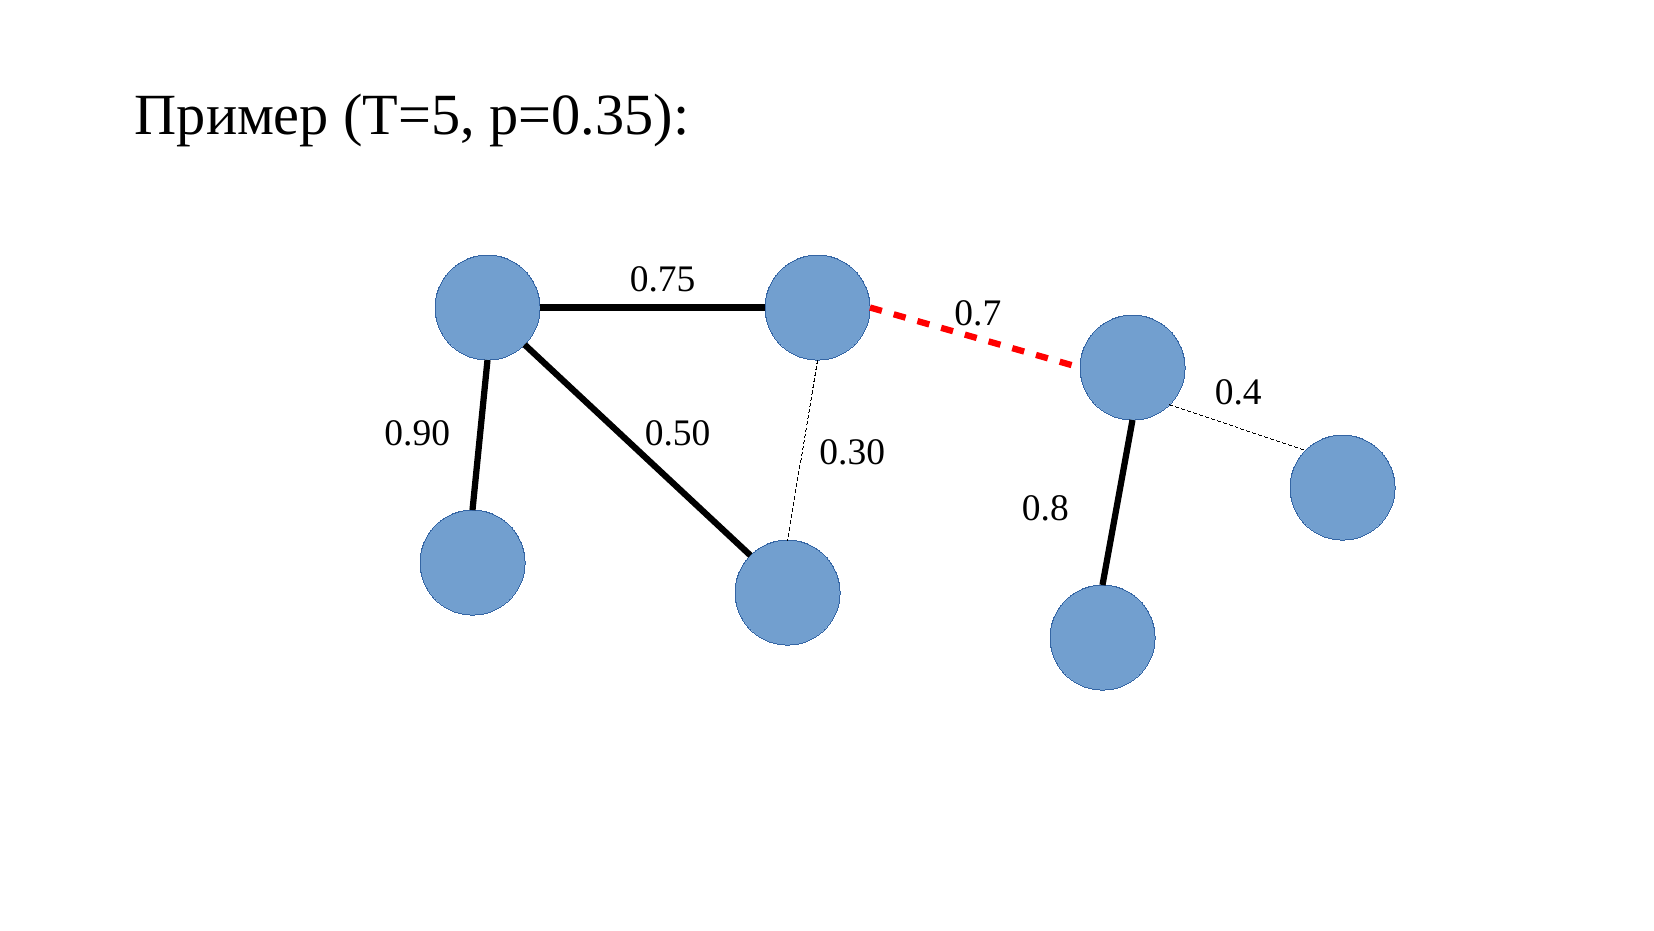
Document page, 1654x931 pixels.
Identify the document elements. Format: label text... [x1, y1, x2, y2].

text_box [1050, 585, 1156, 691]
text_box [1290, 435, 1396, 541]
text_box 0.75 [615, 250, 711, 308]
text_box 0.50 [630, 405, 726, 462]
text_box 0.7 [939, 285, 1017, 342]
text_box 0.90 [369, 405, 466, 462]
text_box Пример (T=5, p=0.35): [120, 75, 705, 155]
text_box 0.4 [1200, 363, 1277, 421]
text_box 0.8 [1007, 480, 1084, 537]
text_box [420, 510, 526, 616]
text_box [1080, 315, 1186, 420]
text_box [735, 540, 841, 646]
text_box [765, 255, 870, 361]
text_box [435, 255, 540, 360]
text_box 0.30 [804, 423, 901, 481]
